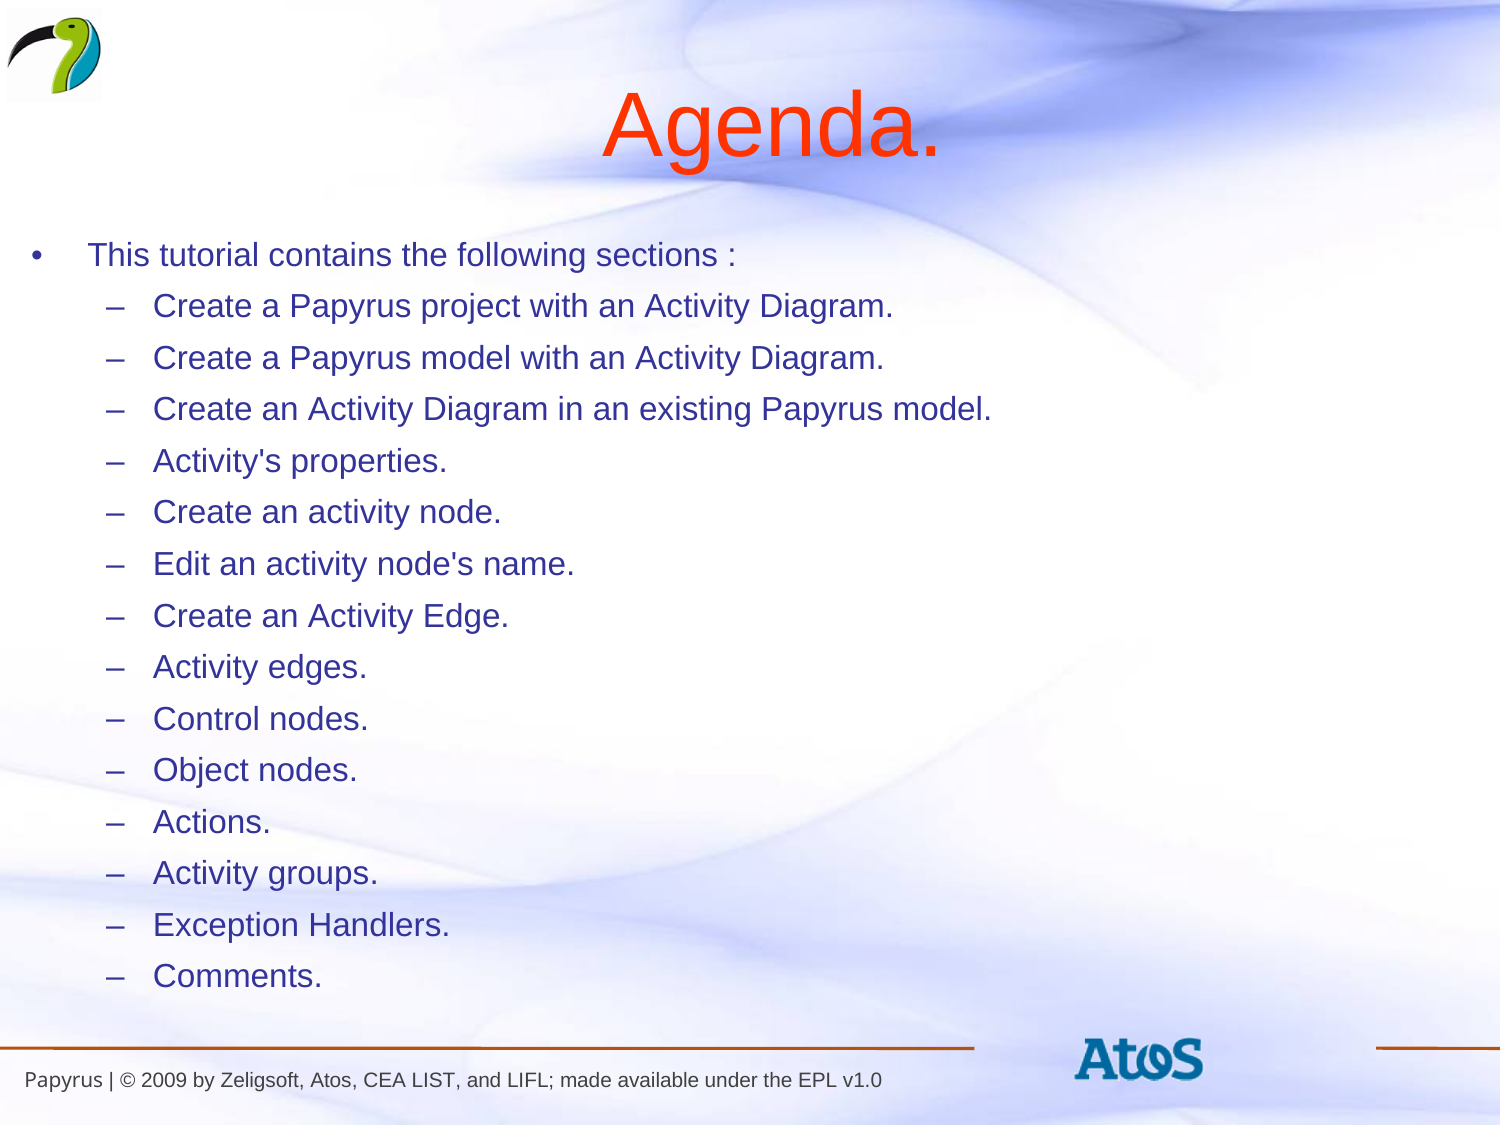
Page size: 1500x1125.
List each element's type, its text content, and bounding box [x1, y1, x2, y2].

list This tutorial contains the following sections : Create a Papyrus project with an Activity Diagram. Create a Papyrus model with an Activity Diagram. Create an Activity Diagram in an existing Papyrus model. Activity's properties. Create an activity node. Edit an activity node's name. Create an Activity Edge. Activity edges. Control nodes. Object nodes. Actions. Activity groups. Exception Handlers. Comments. [31, 236, 1469, 999]
title Agenda. [283, 64, 1264, 186]
picture [0, 0, 1500, 1125]
